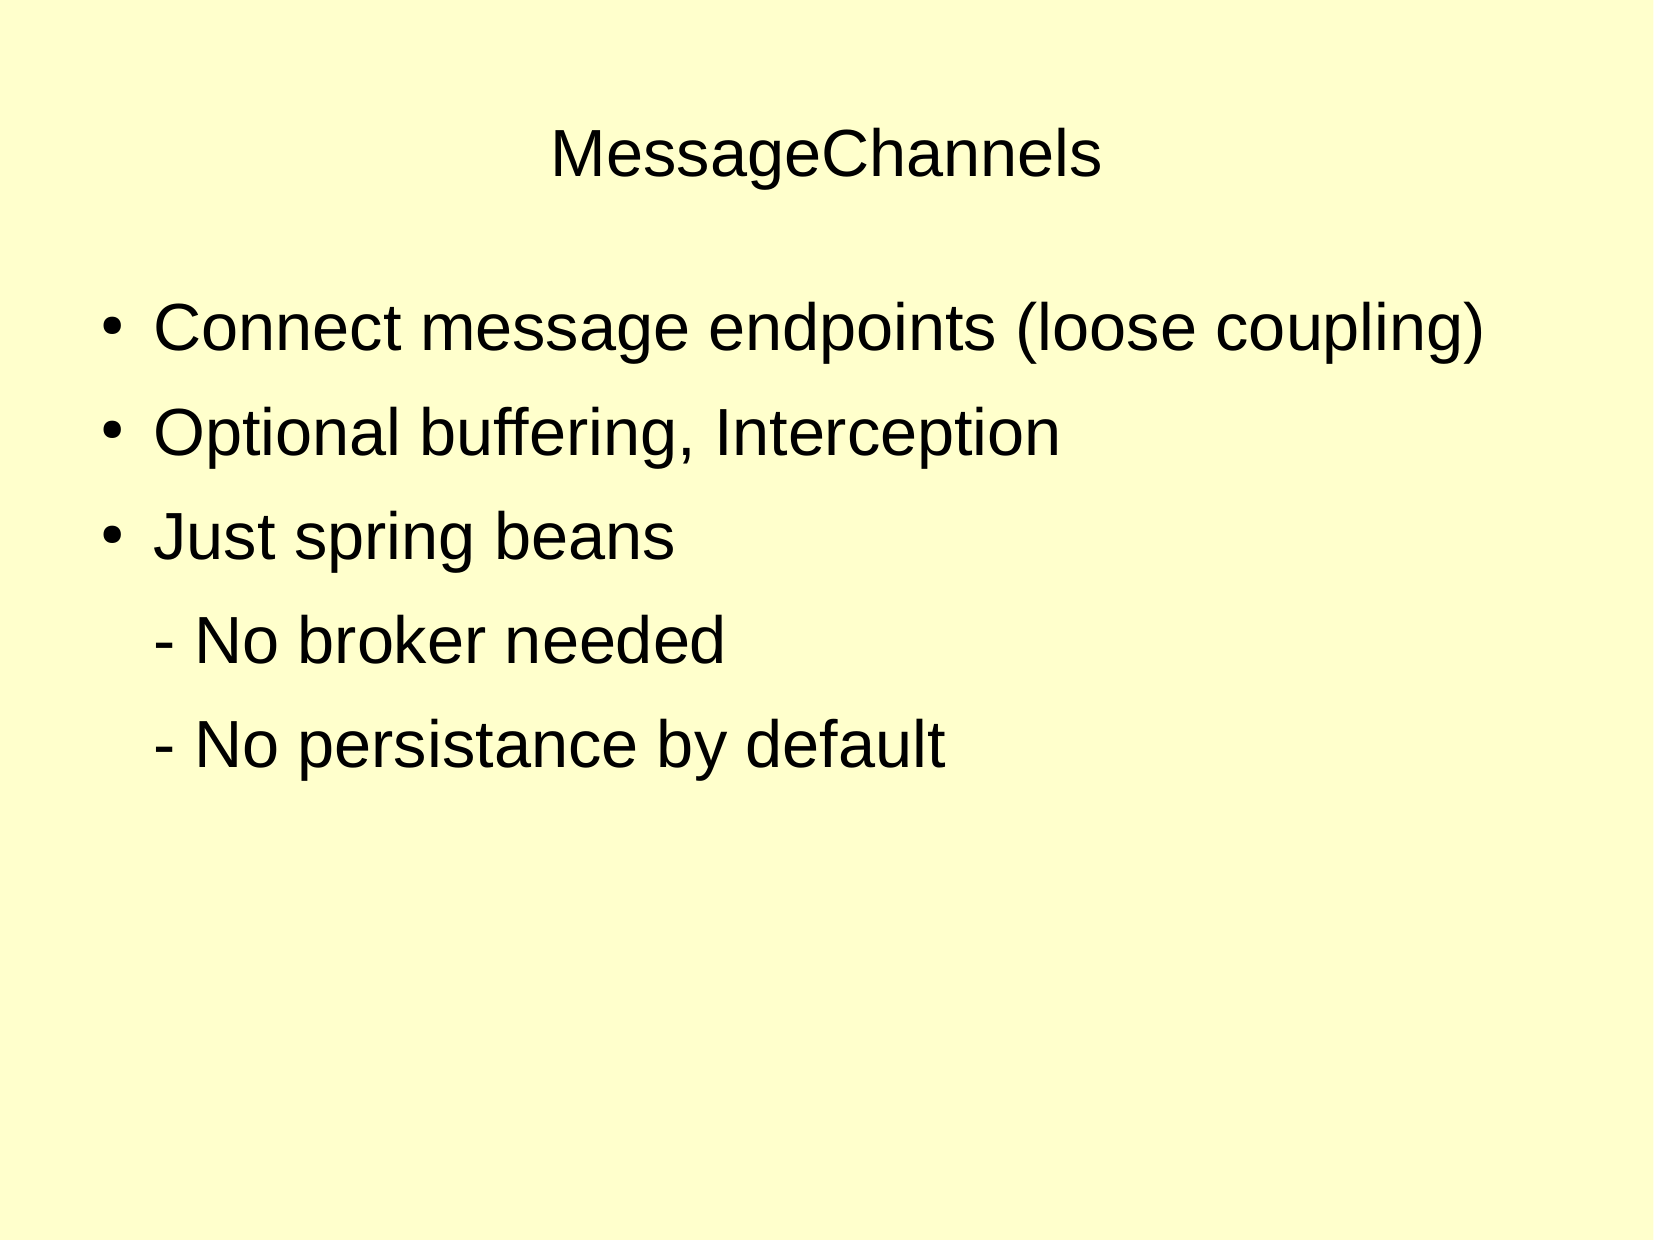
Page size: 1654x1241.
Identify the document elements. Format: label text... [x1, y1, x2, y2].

title MessageChannels [82, 49, 1571, 257]
list Connect message endpoints (loose coupling) Optional buffering, Interception Just spring beans - No broker needed - No persistance by default [82, 290, 1571, 1170]
